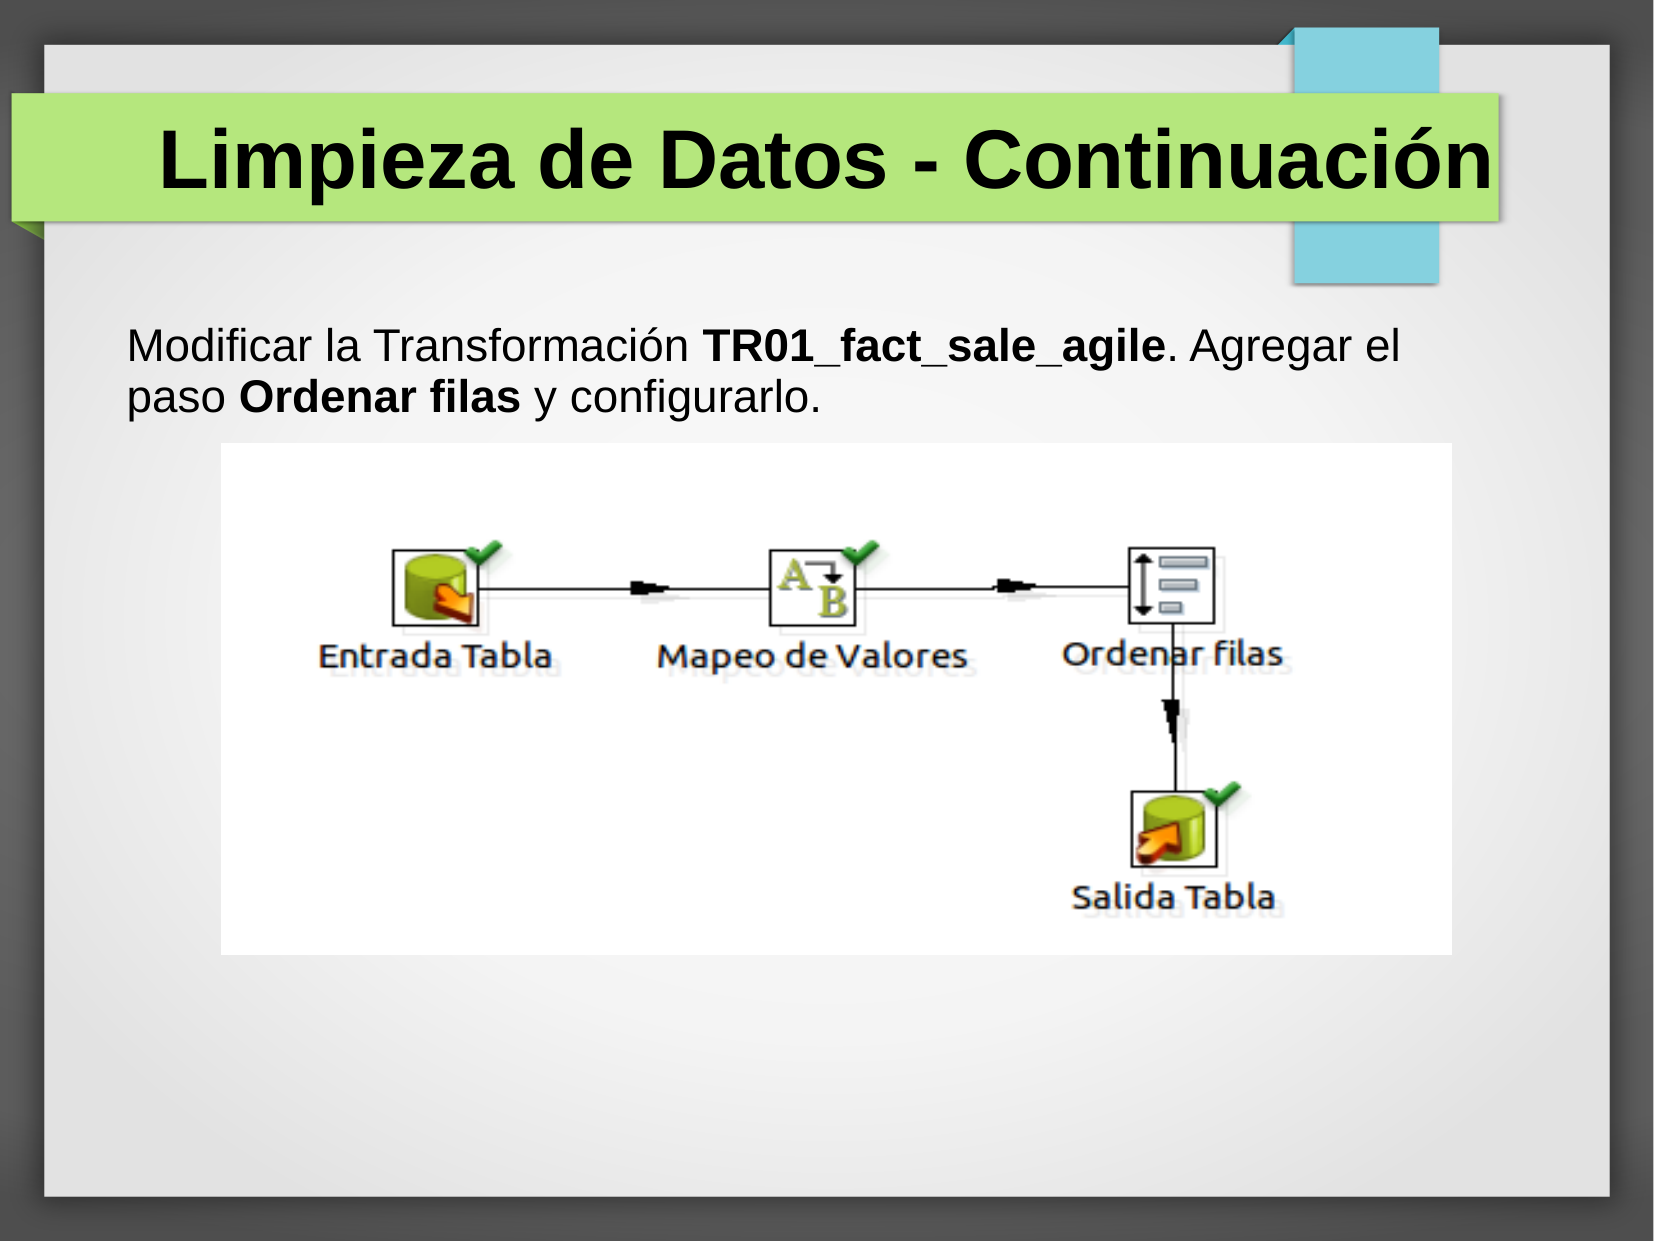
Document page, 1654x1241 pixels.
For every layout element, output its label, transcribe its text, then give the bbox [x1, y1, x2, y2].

title Limpieza de Datos - Continuación [70, 106, 1583, 213]
text_box Modificar la Transformación TR01_fact_sale_agile. Agregar el paso Ordenar filas y configurarlo. [111, 312, 1432, 430]
picture [0, 0, 1654, 1241]
